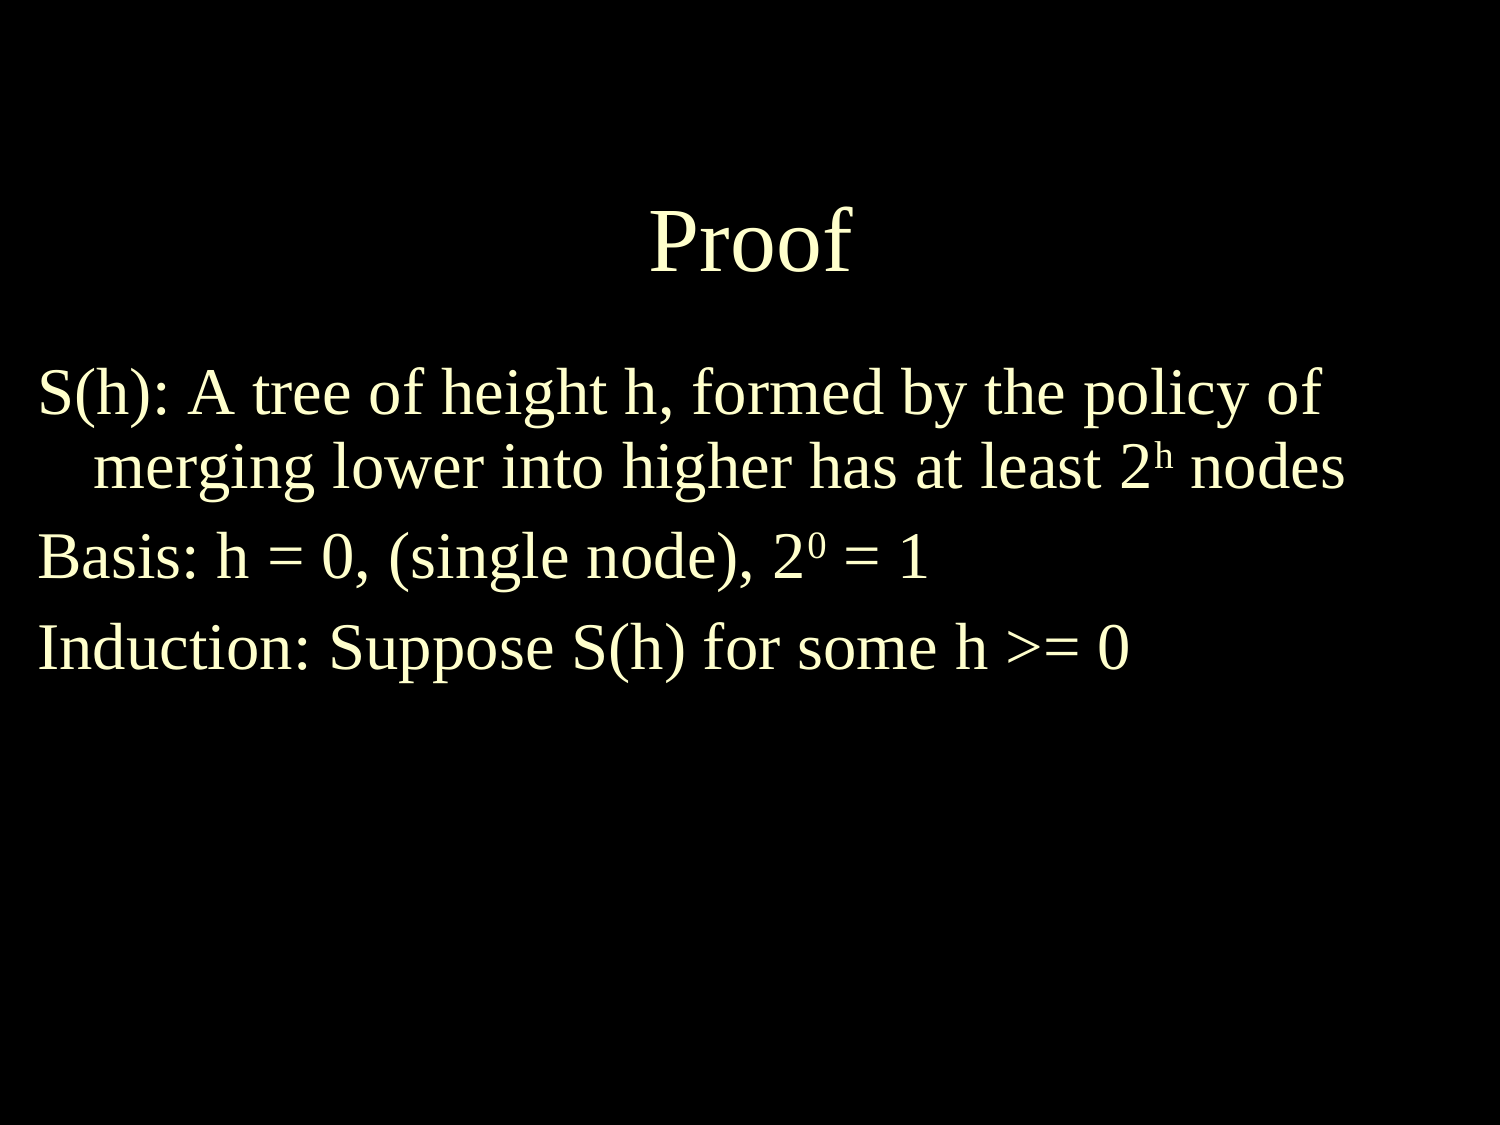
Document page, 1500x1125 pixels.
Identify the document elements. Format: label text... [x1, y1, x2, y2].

list S(h): A tree of height h, formed by the policy of merging lower into higher has at least 2h nodes Basis: h = 0, (single node), 20 = 1 Induction: Suppose S(h) for some h >= 0 [22, 347, 1482, 1026]
title Proof [22, 145, 1480, 336]
